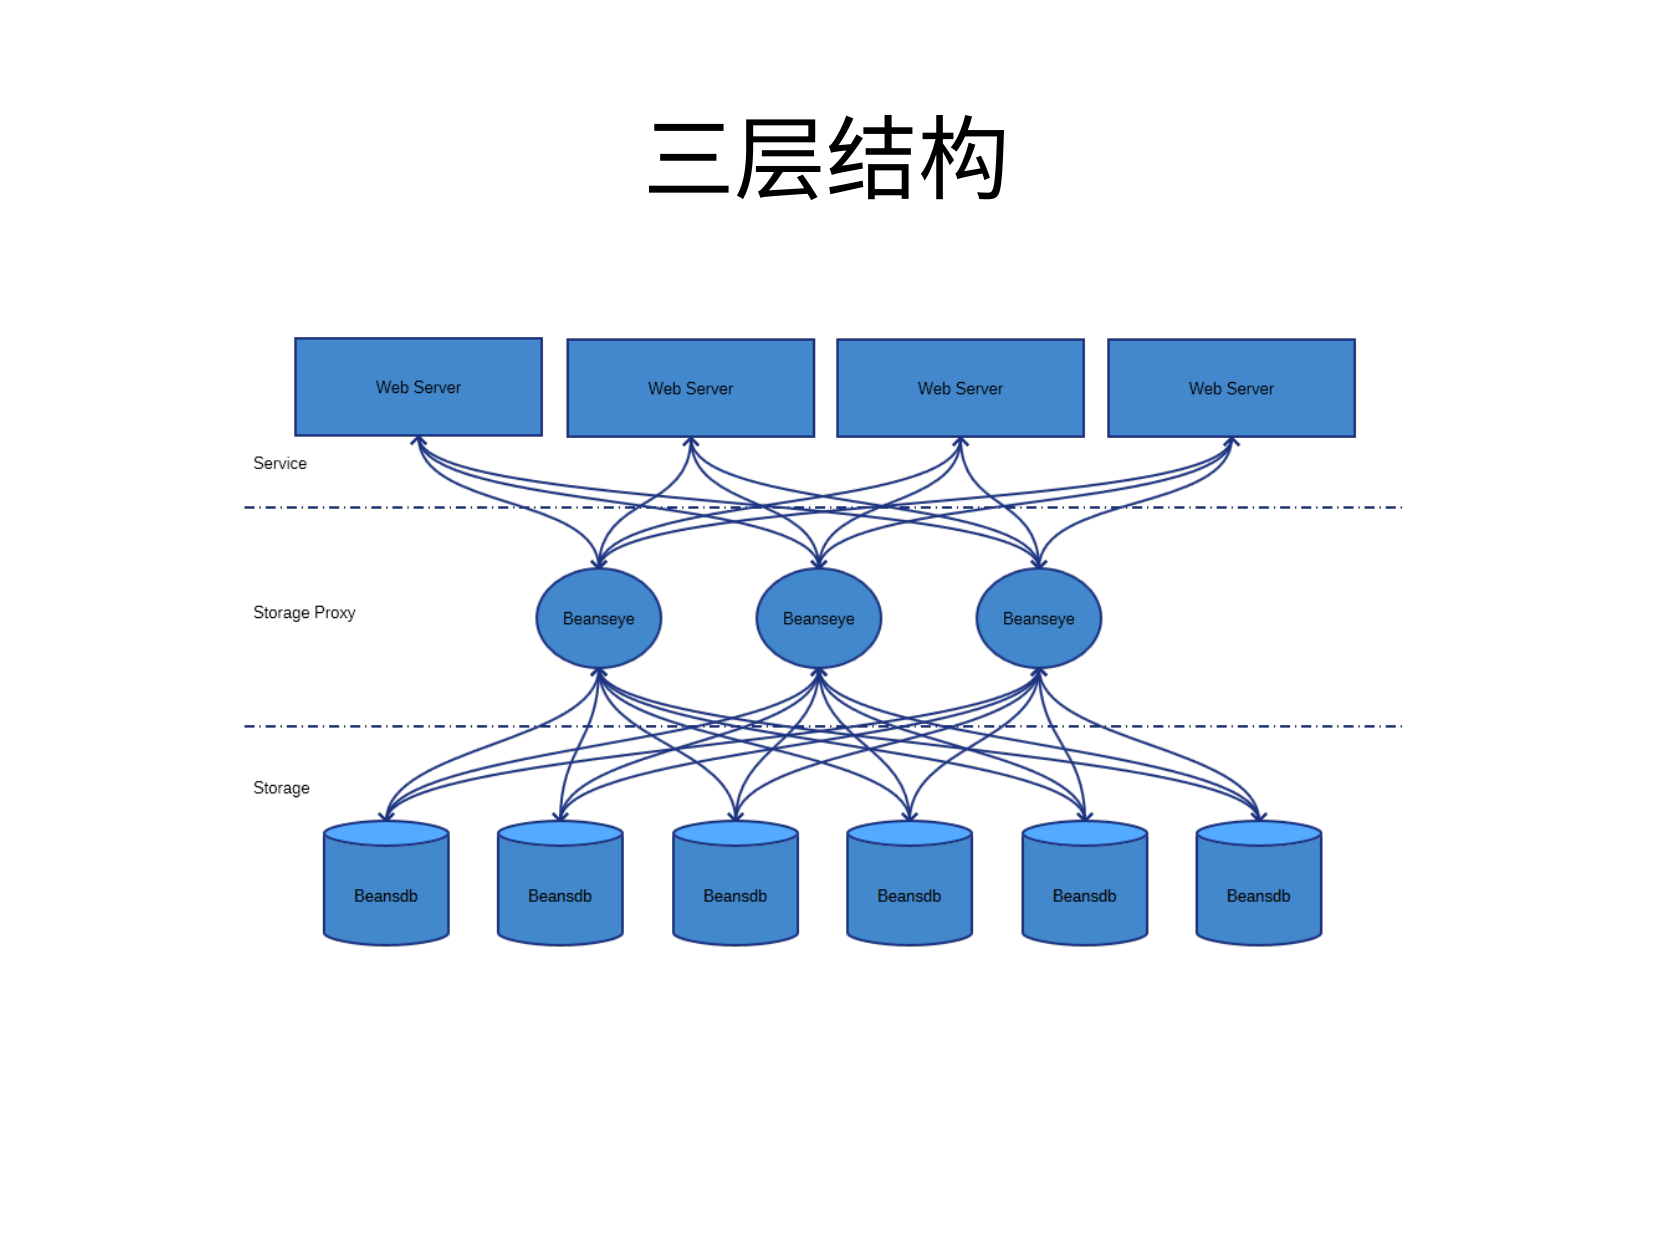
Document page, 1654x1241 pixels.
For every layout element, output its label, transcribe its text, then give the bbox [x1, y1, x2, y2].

title 三层结构 [82, 49, 1571, 257]
picture [236, 290, 1417, 1010]
